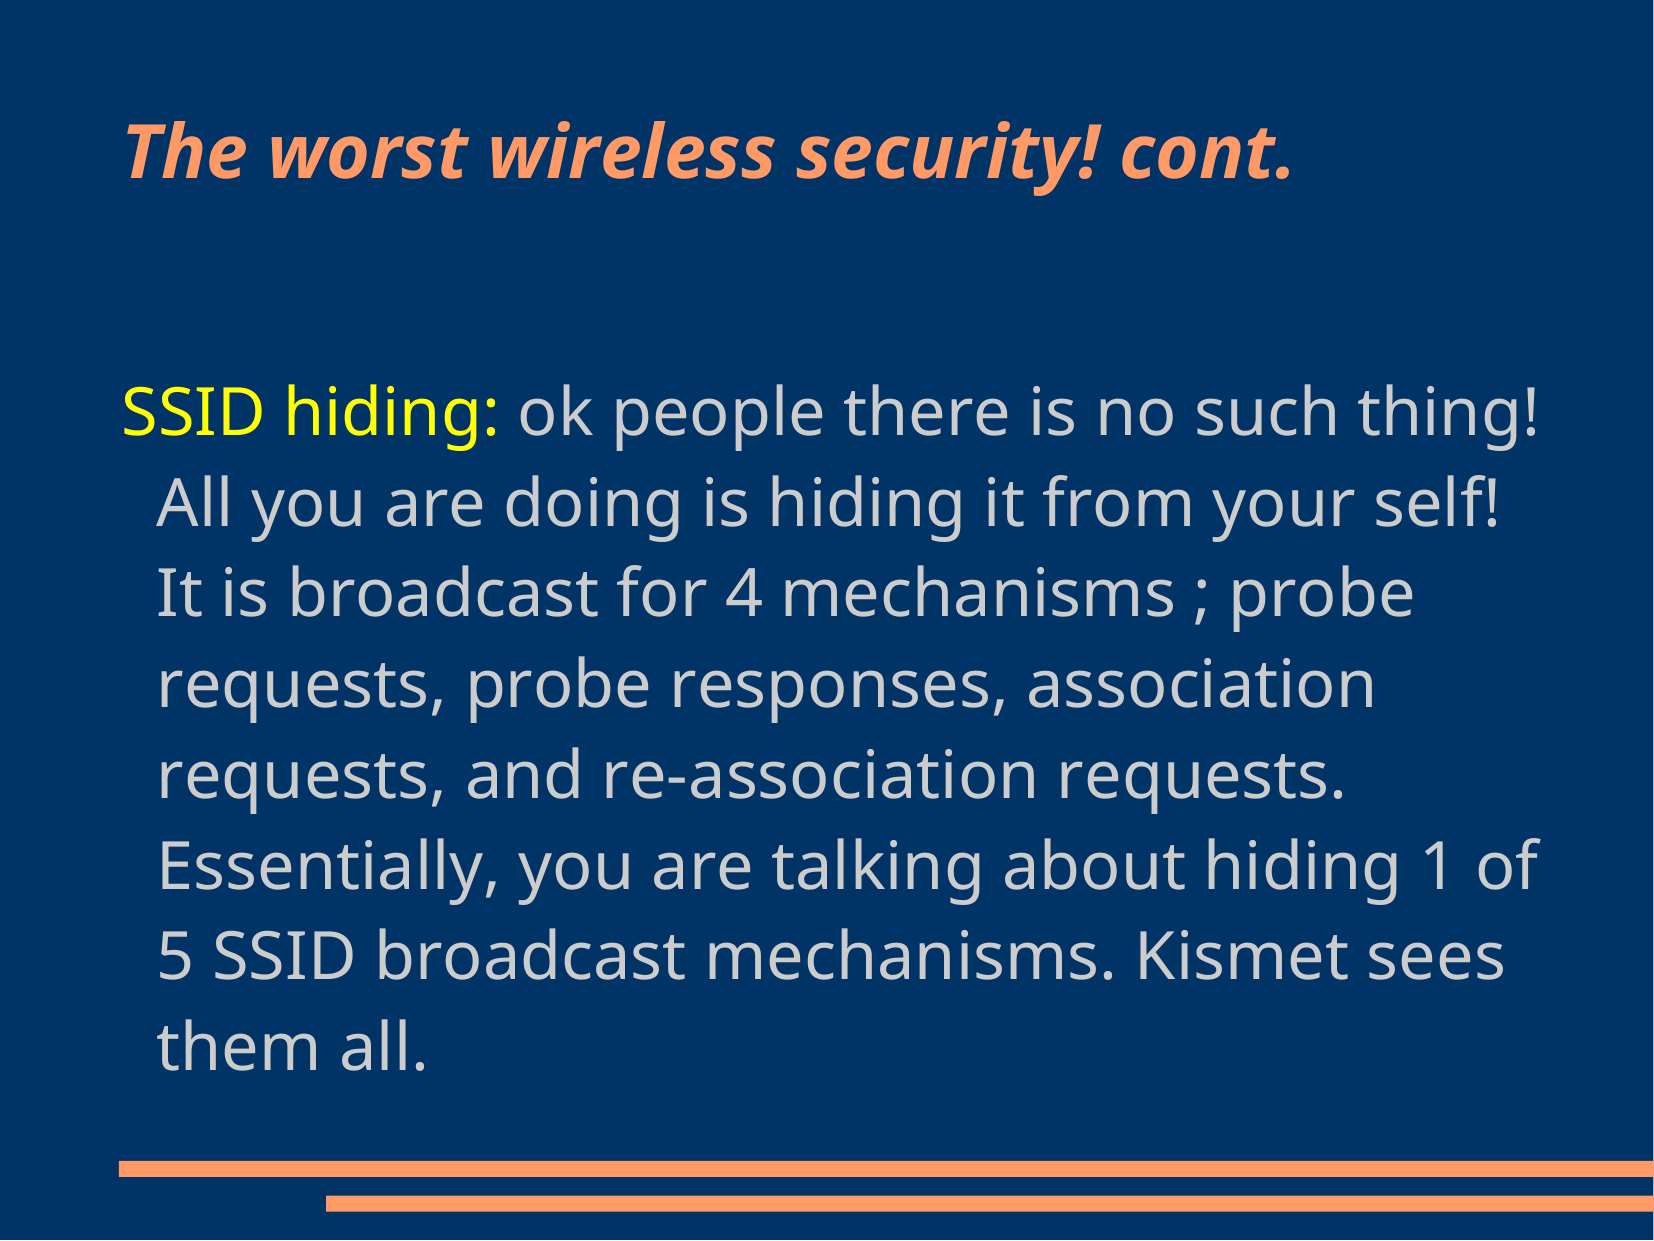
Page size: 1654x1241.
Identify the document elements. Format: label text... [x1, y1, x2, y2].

subtitle SSID hiding: ok people there is no such thing! All you are doing is hiding it from your self! It is broadcast for 4 mechanisms ; probe requests, probe responses, association requests, and re-association requests. Essentially, you are talking about hiding 1 of 5 SSID broadcast mechanisms. Kismet sees them all. [121, 322, 1561, 1133]
title The worst wireless security! cont. [121, 46, 1534, 254]
